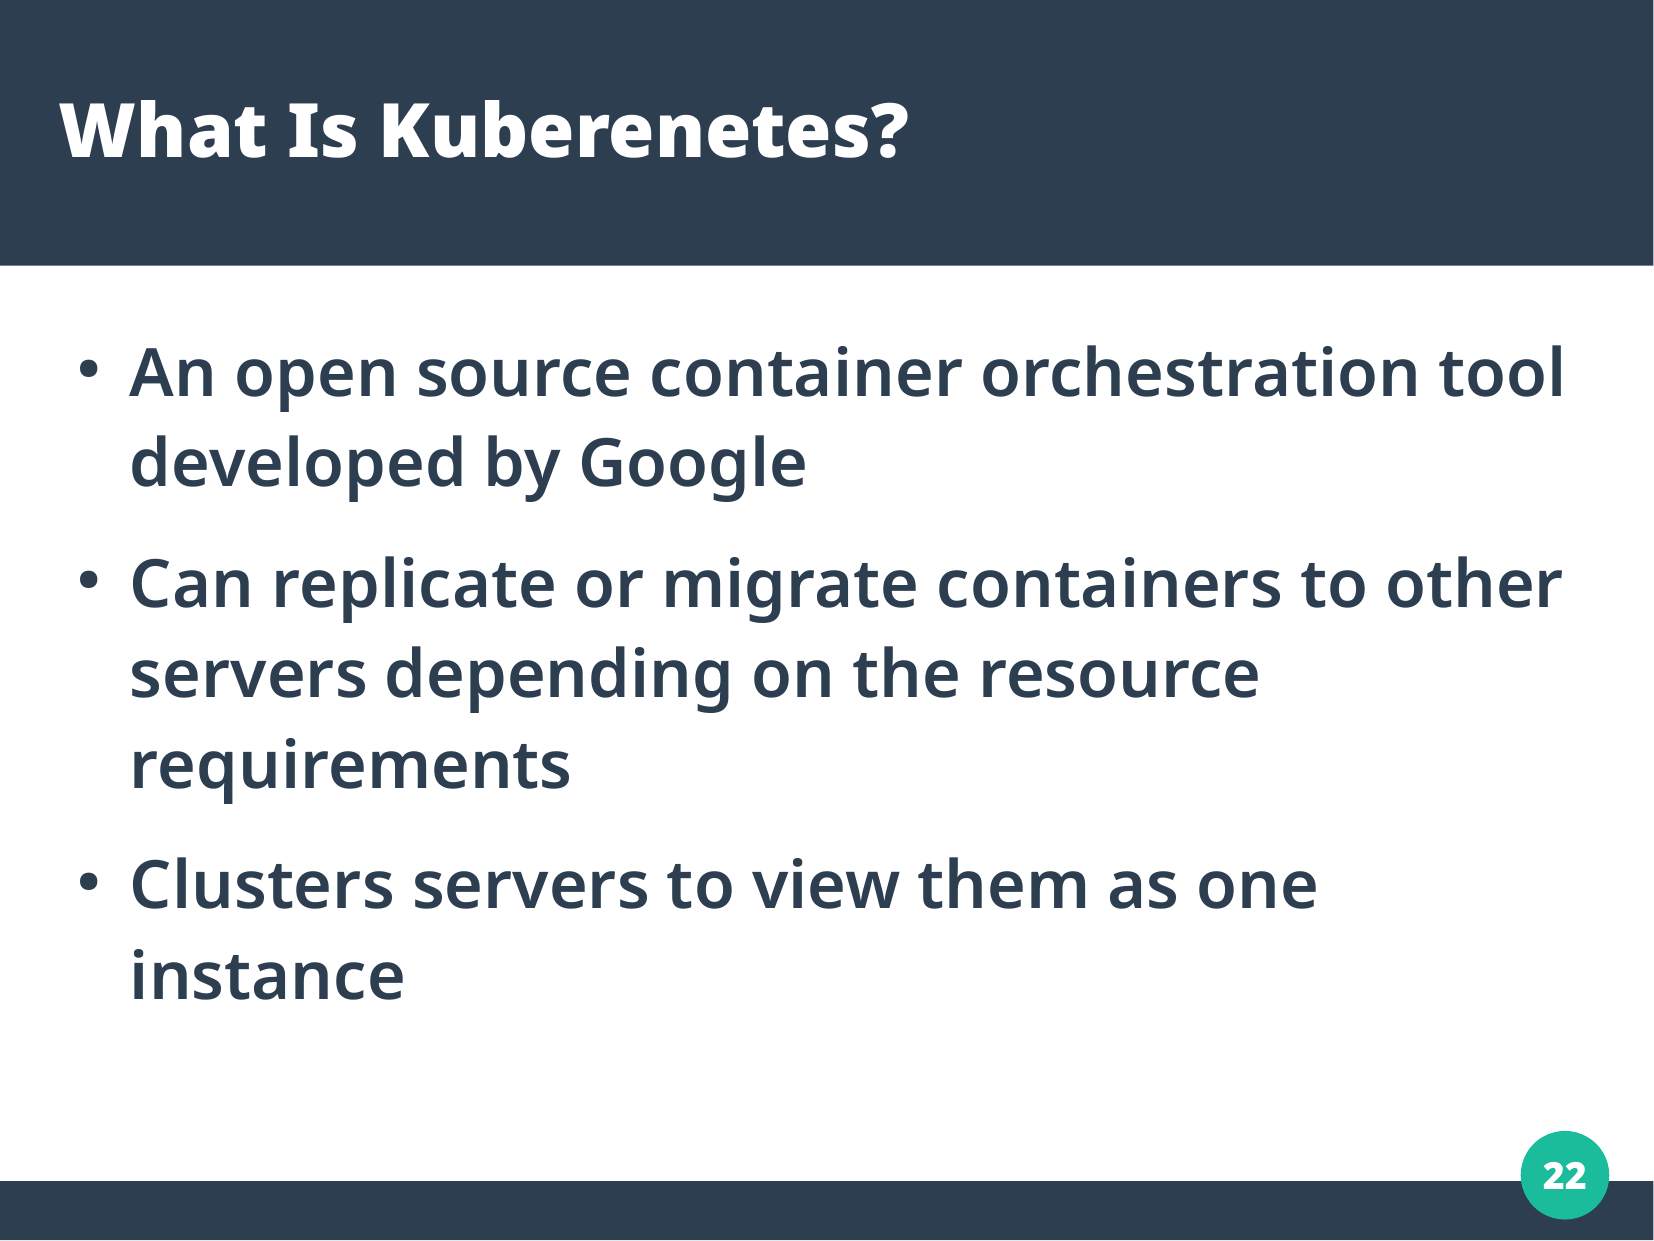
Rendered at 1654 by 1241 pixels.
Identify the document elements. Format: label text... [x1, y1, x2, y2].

list An open source container orchestration tool developed by Google Can replicate or migrate containers to other servers depending on the resource requirements Clusters servers to view them as one instance [59, 324, 1595, 1152]
title What Is Kuberenetes? [59, 49, 1595, 207]
